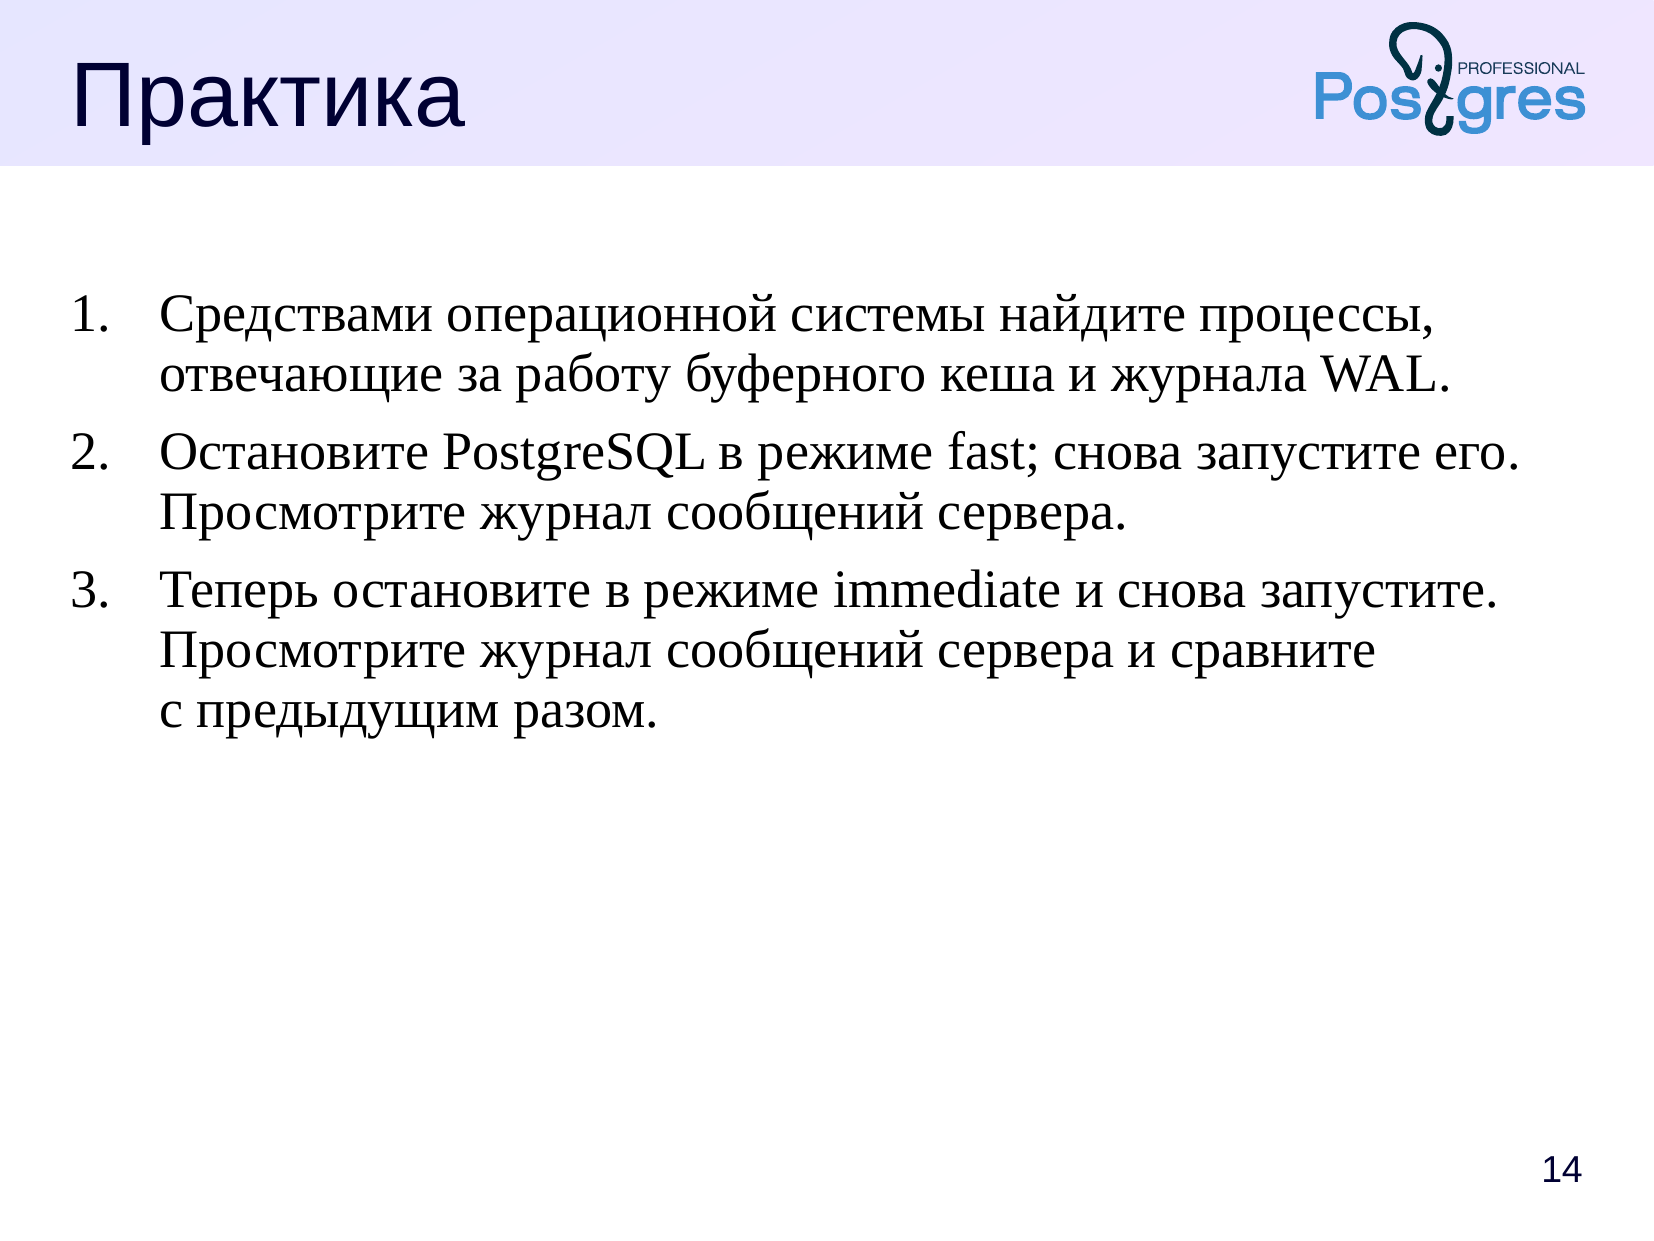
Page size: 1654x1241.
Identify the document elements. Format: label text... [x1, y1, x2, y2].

list Средствами операционной системы найдите процессы, отвечающие за работу буферного кеша и журнала WAL. Остановите PostgreSQL в режиме fast; снова запустите его. Просмотрите журнал сообщений сервера. Теперь остановите в режиме immediate и снова запустите. Просмотрите журнал сообщений сервера и сравните с предыдущим разом. [70, 283, 1583, 1134]
title Практика [70, 43, 1241, 147]
